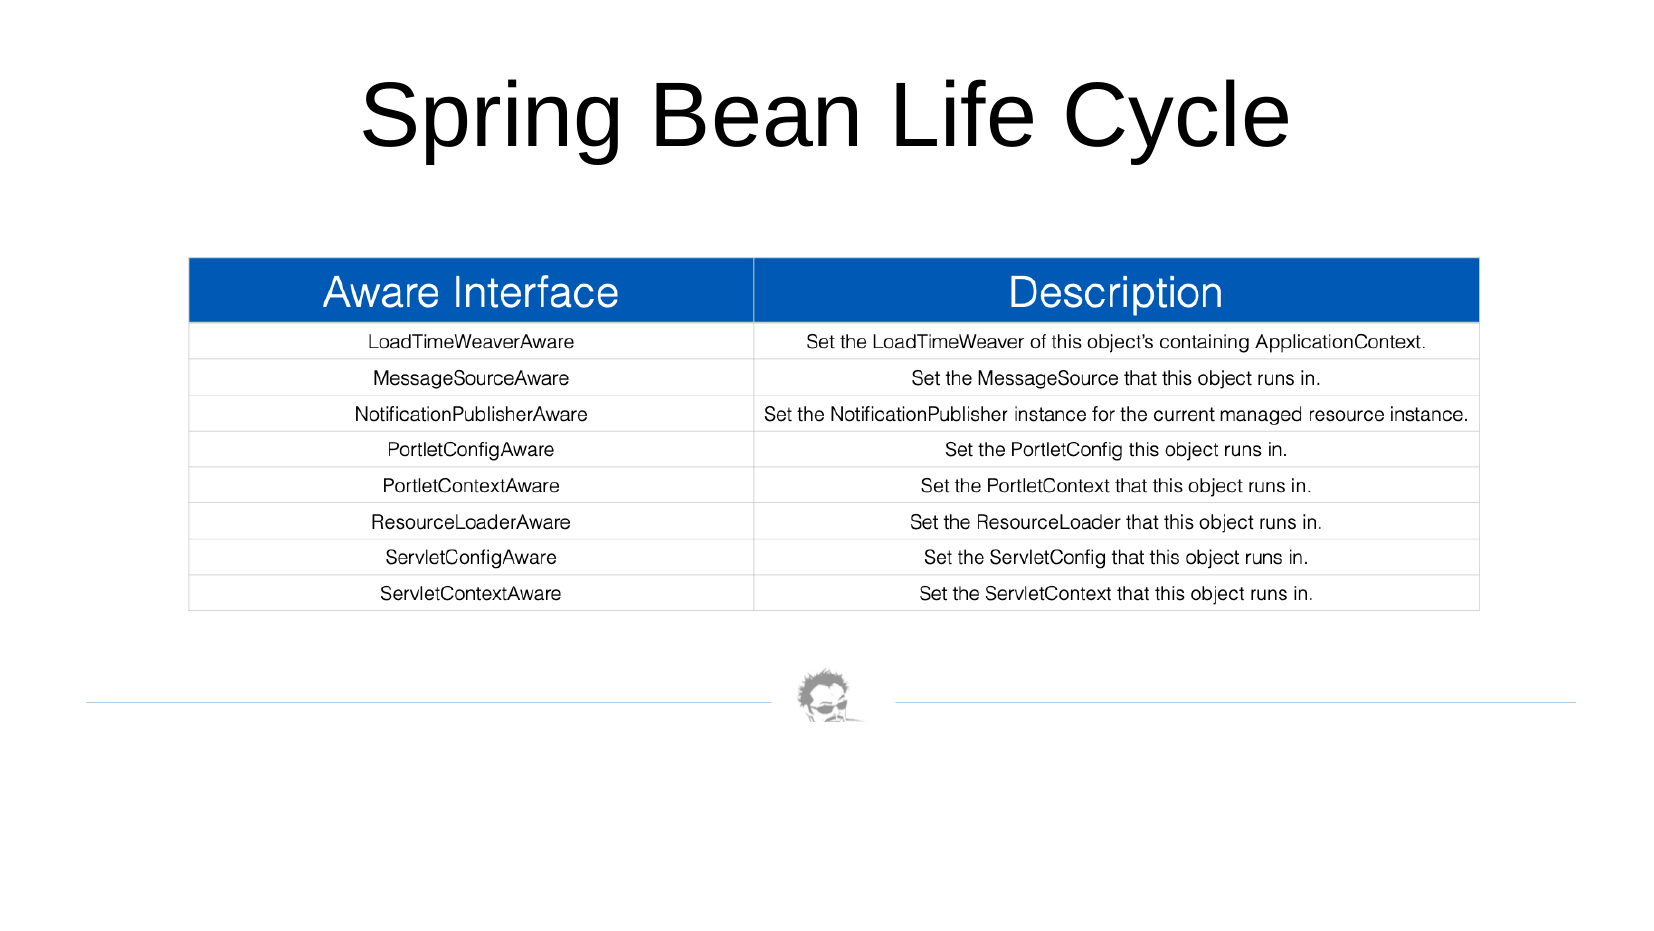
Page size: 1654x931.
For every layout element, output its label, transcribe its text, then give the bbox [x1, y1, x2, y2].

picture [86, 252, 1576, 722]
title Spring Bean Life Cycle [82, 37, 1571, 193]
